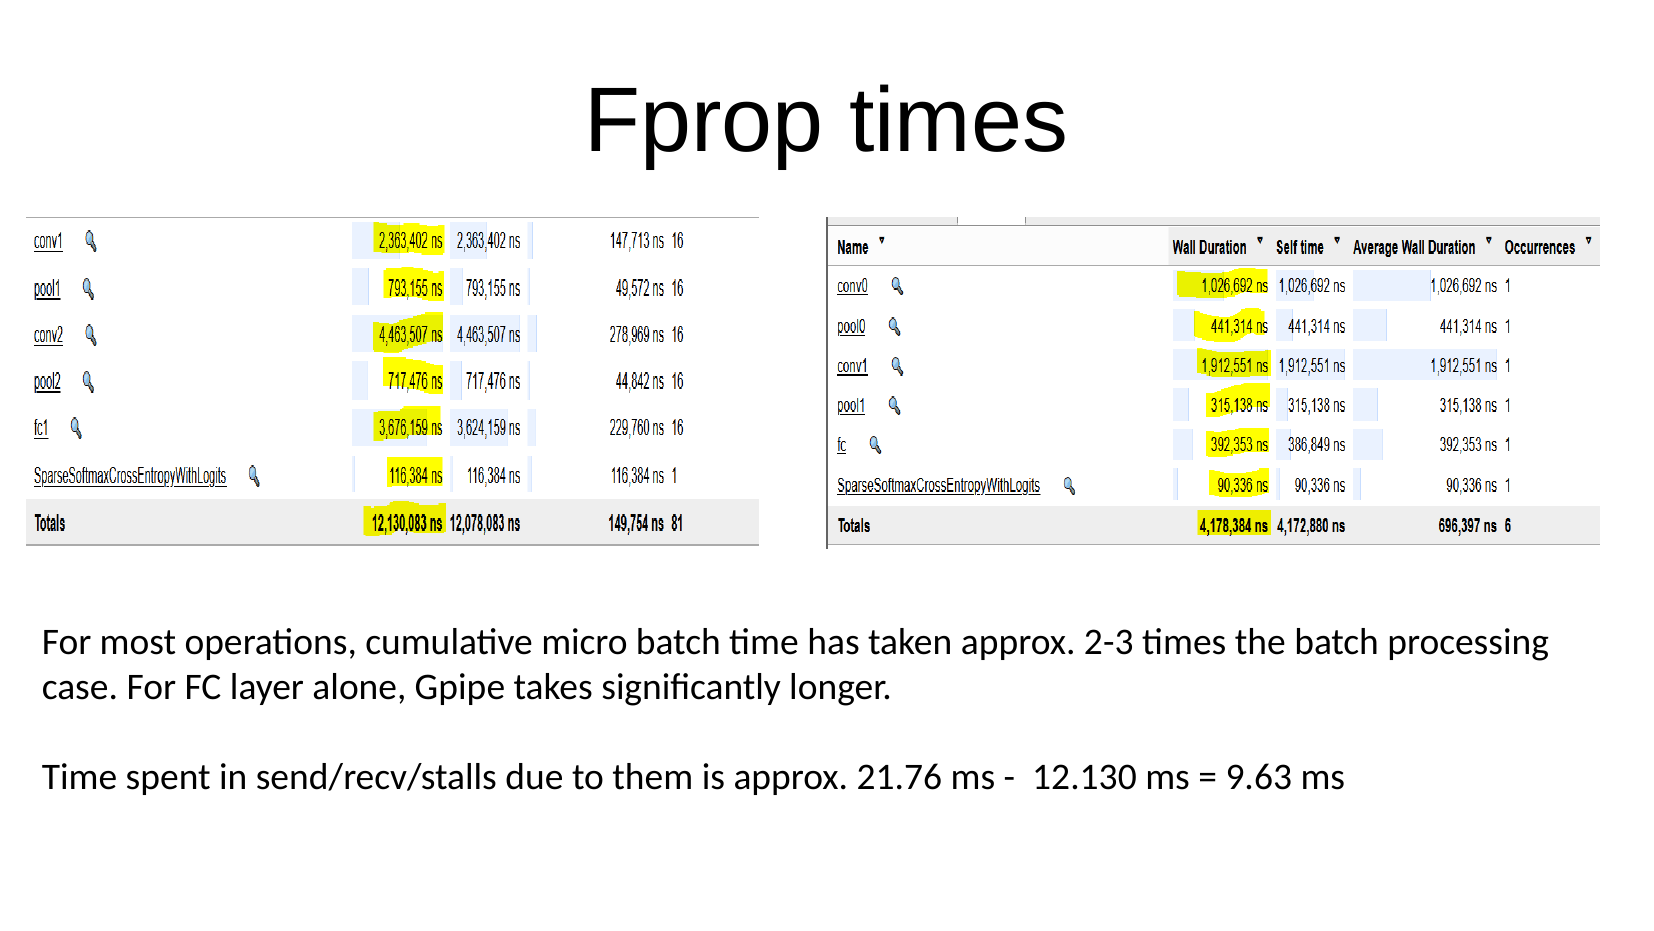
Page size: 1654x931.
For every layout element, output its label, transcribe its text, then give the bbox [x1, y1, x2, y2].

picture [26, 218, 759, 549]
text_box For most operations, cumulative micro batch time has taken approx. 2-3 times the batch processing case. For FC layer alone, Gpipe takes significantly longer. Time spent in send/recv/stalls due to them is approx. 21.76 ms - 12.130 ms = 9.63 ms [26, 609, 1628, 807]
title Fprop times [82, 37, 1571, 193]
picture [826, 218, 1600, 549]
